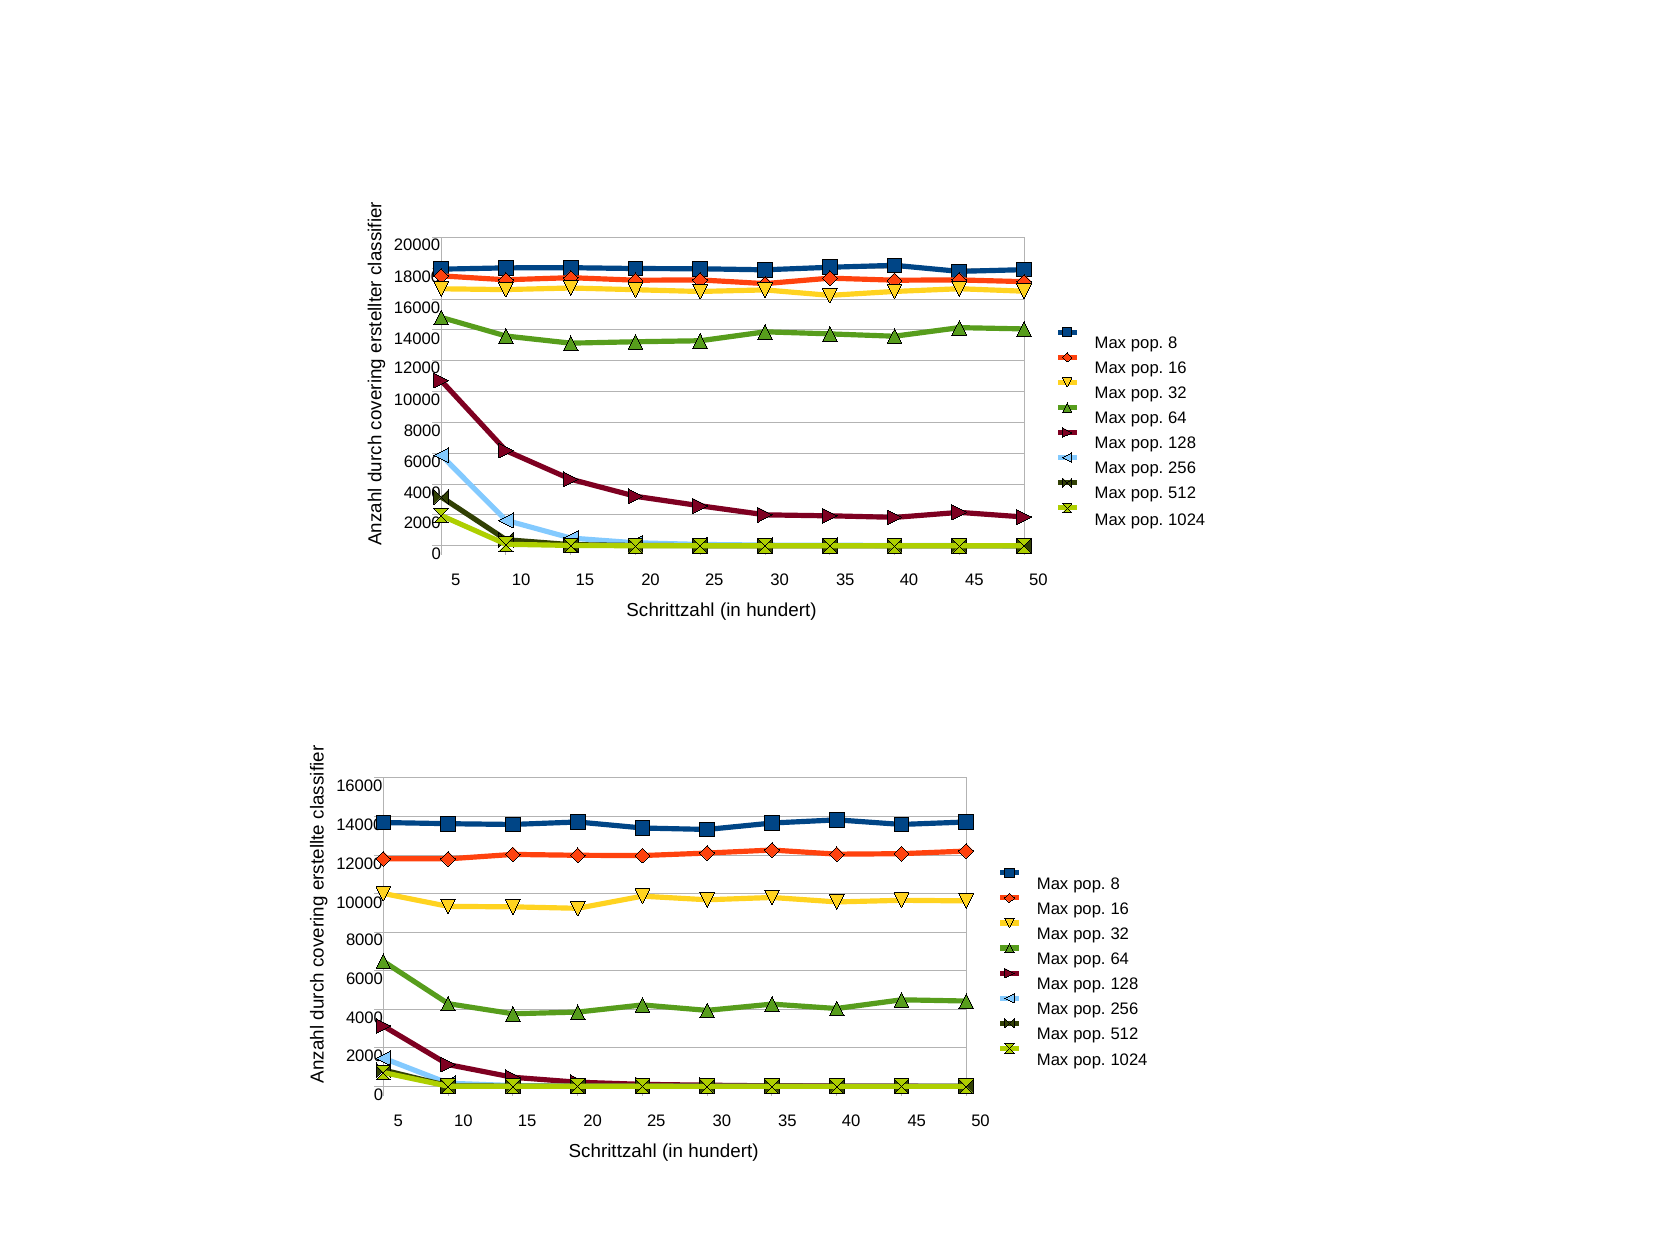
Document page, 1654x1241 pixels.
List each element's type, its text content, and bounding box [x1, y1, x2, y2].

text_box Max pop. 256 [1022, 991, 1153, 1016]
text_box 14000 [335, 807, 398, 842]
text_box Schrittzahl (in hundert) [553, 1133, 774, 1169]
text_box 16000 [393, 293, 456, 325]
text_box Anzahl durch covering erstellter classifier [357, 187, 393, 561]
text_box 6000 [335, 962, 398, 996]
text_box Max pop. 1024 [1022, 1043, 1162, 1077]
text_box 8000 [335, 923, 398, 957]
text_box 50 [956, 1103, 1005, 1138]
text_box 14000 [393, 325, 456, 356]
text_box 25 [690, 563, 739, 592]
text_box 40 [827, 1103, 876, 1138]
text_box Max pop. 16 [1022, 891, 1144, 916]
text_box 4000 [393, 479, 456, 510]
text_box Max pop. 256 [1079, 451, 1211, 475]
text_box 18000 [393, 262, 439, 293]
text_box 12000 [393, 356, 456, 385]
text_box Max pop. 512 [1079, 475, 1211, 502]
text_box 5 [378, 1103, 418, 1138]
text_box 2000 [445, 510, 456, 518]
text_box Anzahl durch covering erstellte classifier [299, 731, 335, 1098]
text_box 10 [439, 1103, 488, 1138]
text_box 12000 [335, 846, 398, 881]
text_box Max pop. 32 [1022, 916, 1144, 941]
text_box 50 [1014, 563, 1063, 597]
text_box 45 [892, 1103, 941, 1138]
text_box 40 [885, 563, 934, 597]
text_box 20 [568, 1103, 617, 1133]
text_box 16000 [335, 768, 398, 803]
text_box 5 [436, 563, 476, 597]
text_box Max pop. 64 [1079, 401, 1201, 426]
text_box [263, 759, 1161, 1171]
text_box Max pop. 128 [1079, 426, 1211, 451]
text_box 6000 [393, 448, 456, 479]
text_box 10000 [393, 385, 456, 417]
text_box 10 [497, 563, 546, 597]
text_box 45 [950, 563, 999, 597]
text_box Max pop. 128 [1022, 966, 1153, 991]
text_box 35 [821, 563, 870, 597]
text_box 30 [697, 1103, 747, 1133]
text_box 20000 [393, 228, 456, 262]
text_box Schrittzahl (in hundert) [611, 592, 832, 629]
text_box 4000 [335, 1000, 398, 1035]
text_box Max pop. 64 [1022, 941, 1144, 966]
text_box Max pop. 16 [1079, 351, 1201, 376]
text_box 0 [416, 540, 456, 571]
text_box Max pop. 512 [1022, 1016, 1153, 1043]
text_box 20 [626, 563, 675, 592]
text_box [320, 218, 1218, 630]
text_box Max pop. 8 [1022, 866, 1134, 891]
text_box Max pop. 8 [1079, 326, 1192, 351]
text_box 6000 [449, 448, 456, 465]
text_box 15 [503, 1103, 552, 1138]
text_box 8000 [393, 417, 456, 448]
text_box 30 [755, 563, 804, 592]
text_box 10000 [335, 885, 398, 920]
text_box 15 [560, 563, 610, 597]
text_box 2000 [335, 1038, 398, 1073]
text_box Max pop. 32 [1079, 376, 1201, 401]
text_box 25 [632, 1103, 681, 1133]
text_box Max pop. 1024 [1079, 502, 1220, 537]
text_box 35 [763, 1103, 812, 1138]
text_box 2000 [393, 510, 456, 540]
text_box 0 [359, 1077, 398, 1111]
